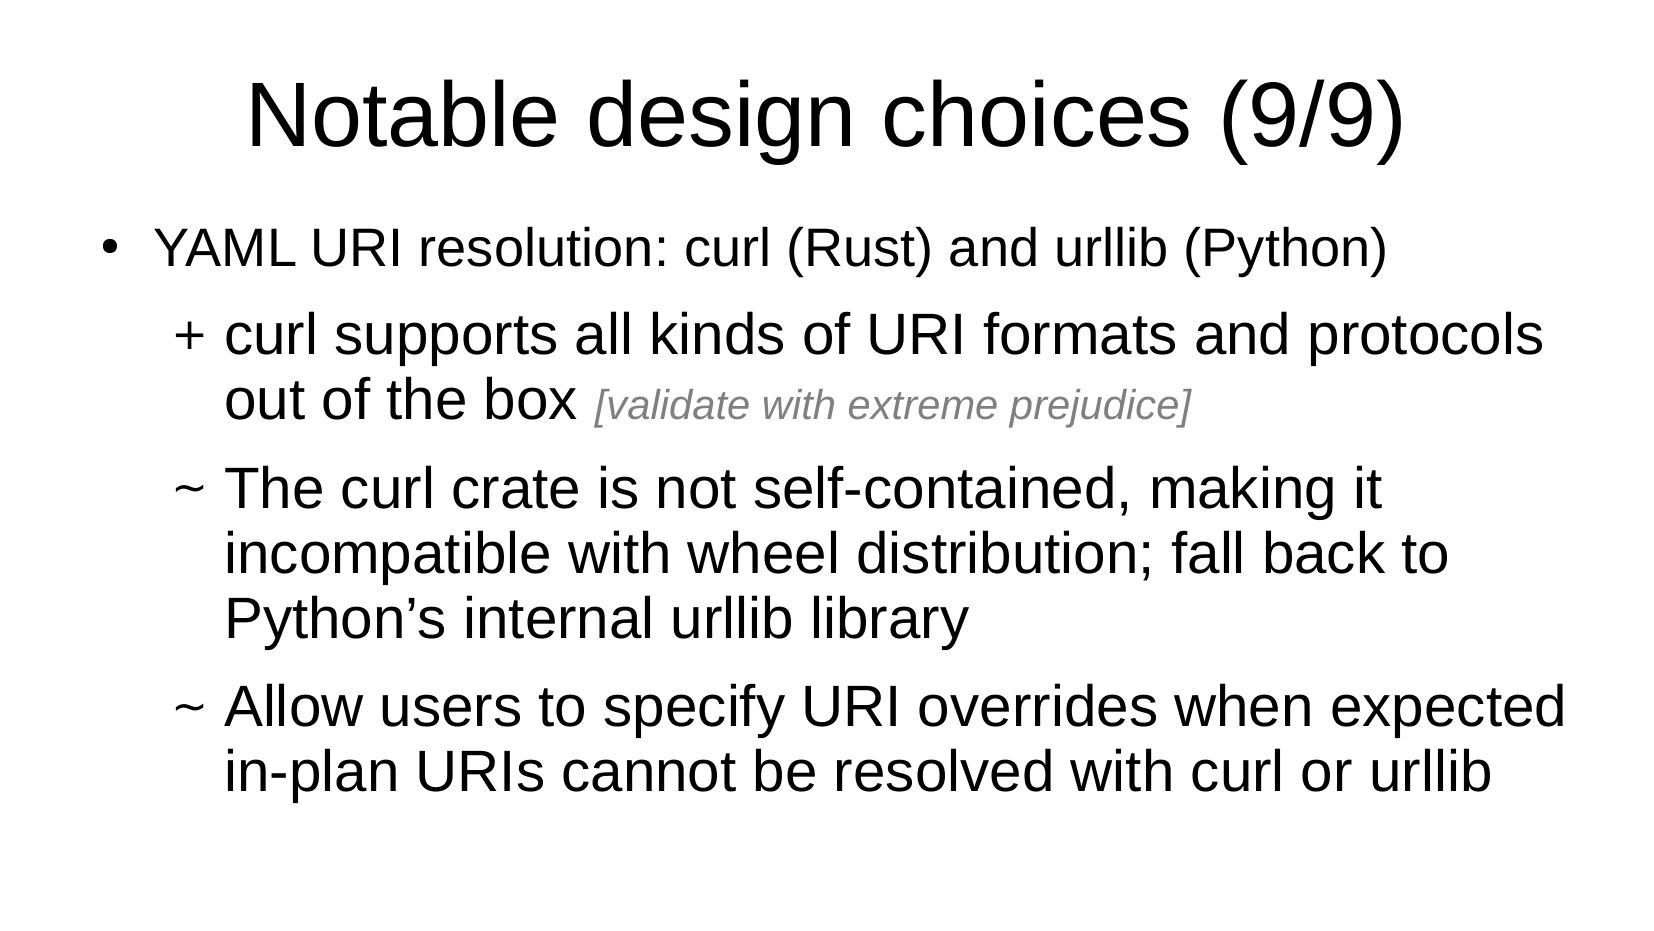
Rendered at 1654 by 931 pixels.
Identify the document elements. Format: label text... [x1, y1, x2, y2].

list YAML URI resolution: curl (Rust) and urllib (Python) curl supports all kinds of URI formats and protocols out of the box [validate with extreme prejudice] The curl crate is not self-contained, making it incompatible with wheel distribution; fall back to Python’s internal urllib library Allow users to specify URI overrides when expected in-plan URIs cannot be resolved with curl or urllib [82, 217, 1571, 901]
title Notable design choices (9/9) [82, 37, 1571, 193]
